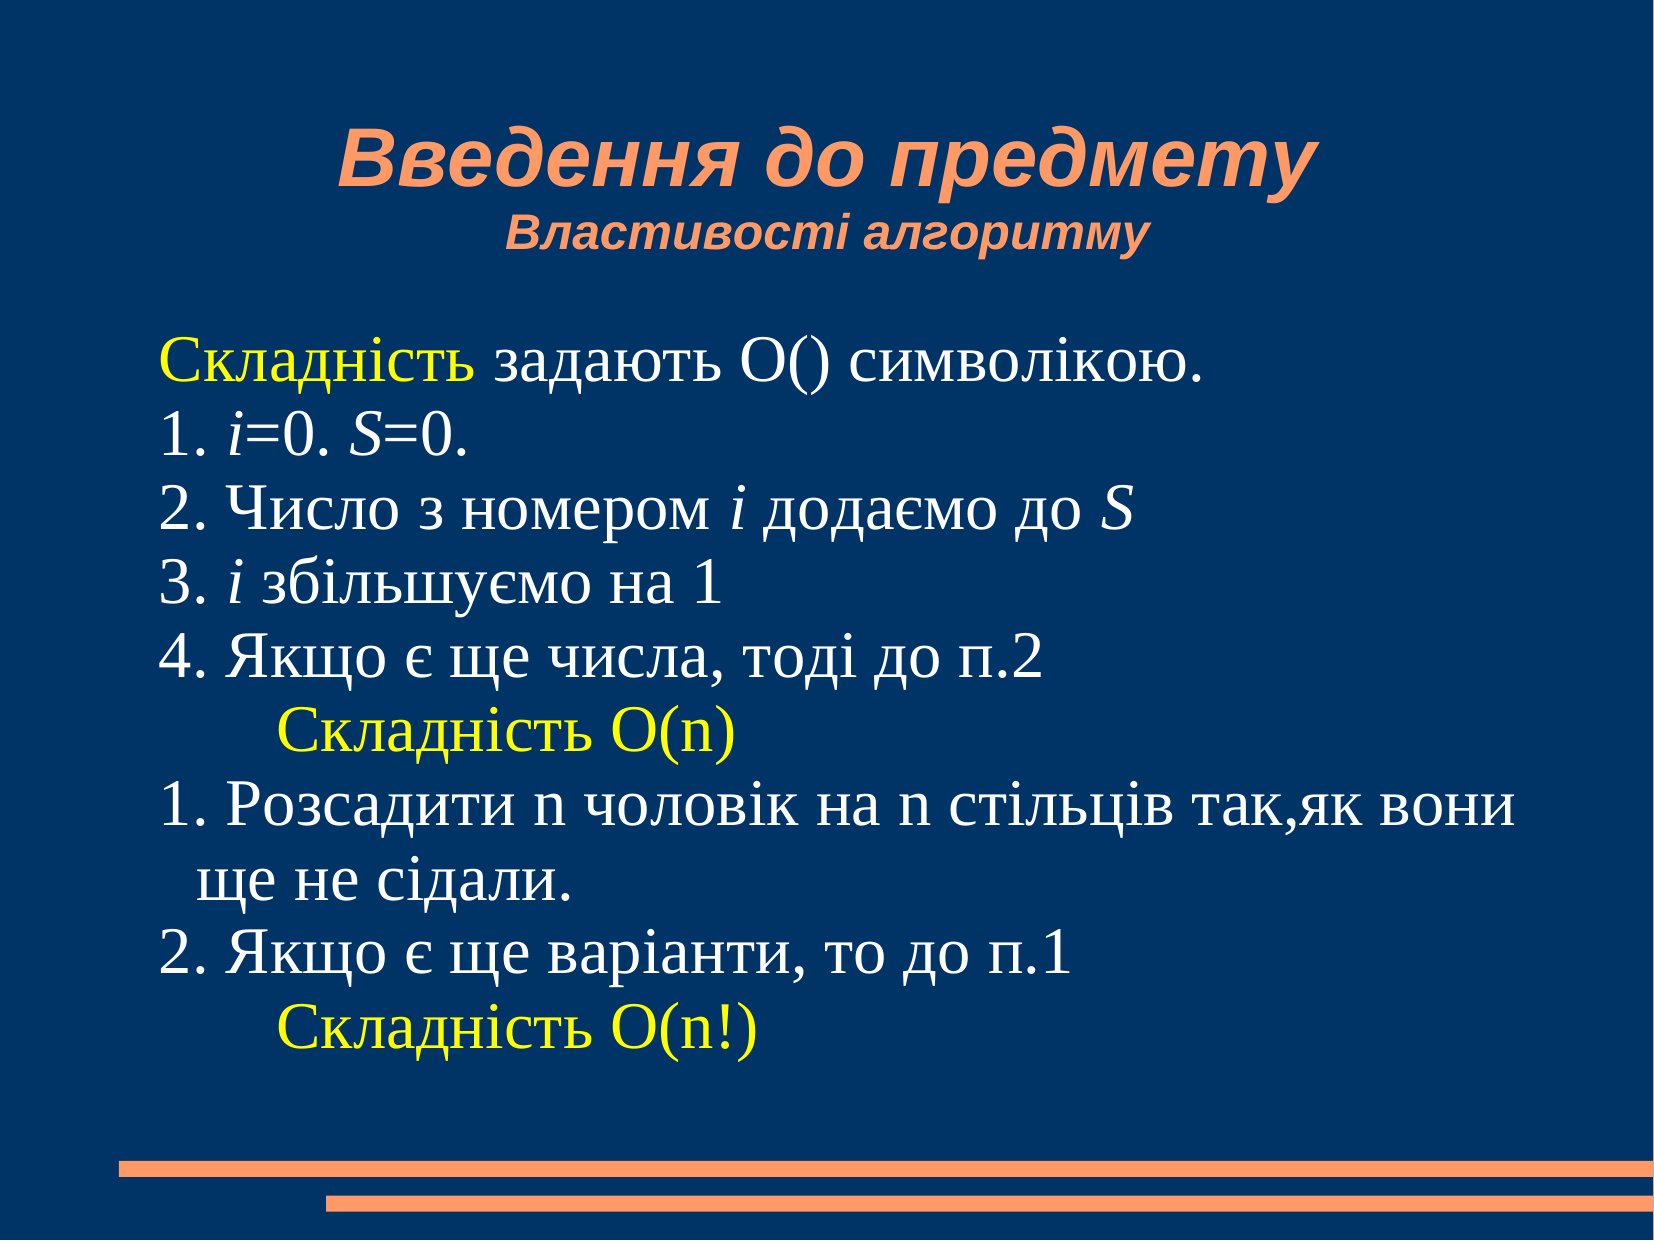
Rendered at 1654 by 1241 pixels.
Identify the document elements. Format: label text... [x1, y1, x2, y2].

list Складність задають O() символікою. 1. і=0. S=0. 2. Число з номером і додаємо до S 3. і збільшуємо на 1 4. Якщо є ще числа, тоді до п.2 Складність O(n) 1. Розсадити n чоловік на n стільців так,як вони ще не сідали. 2. Якщо є ще варіанти, то до п.1 Складність O(n!) [121, 322, 1561, 1132]
title Введення до предмету Властивості алгоритму [121, 46, 1534, 322]
